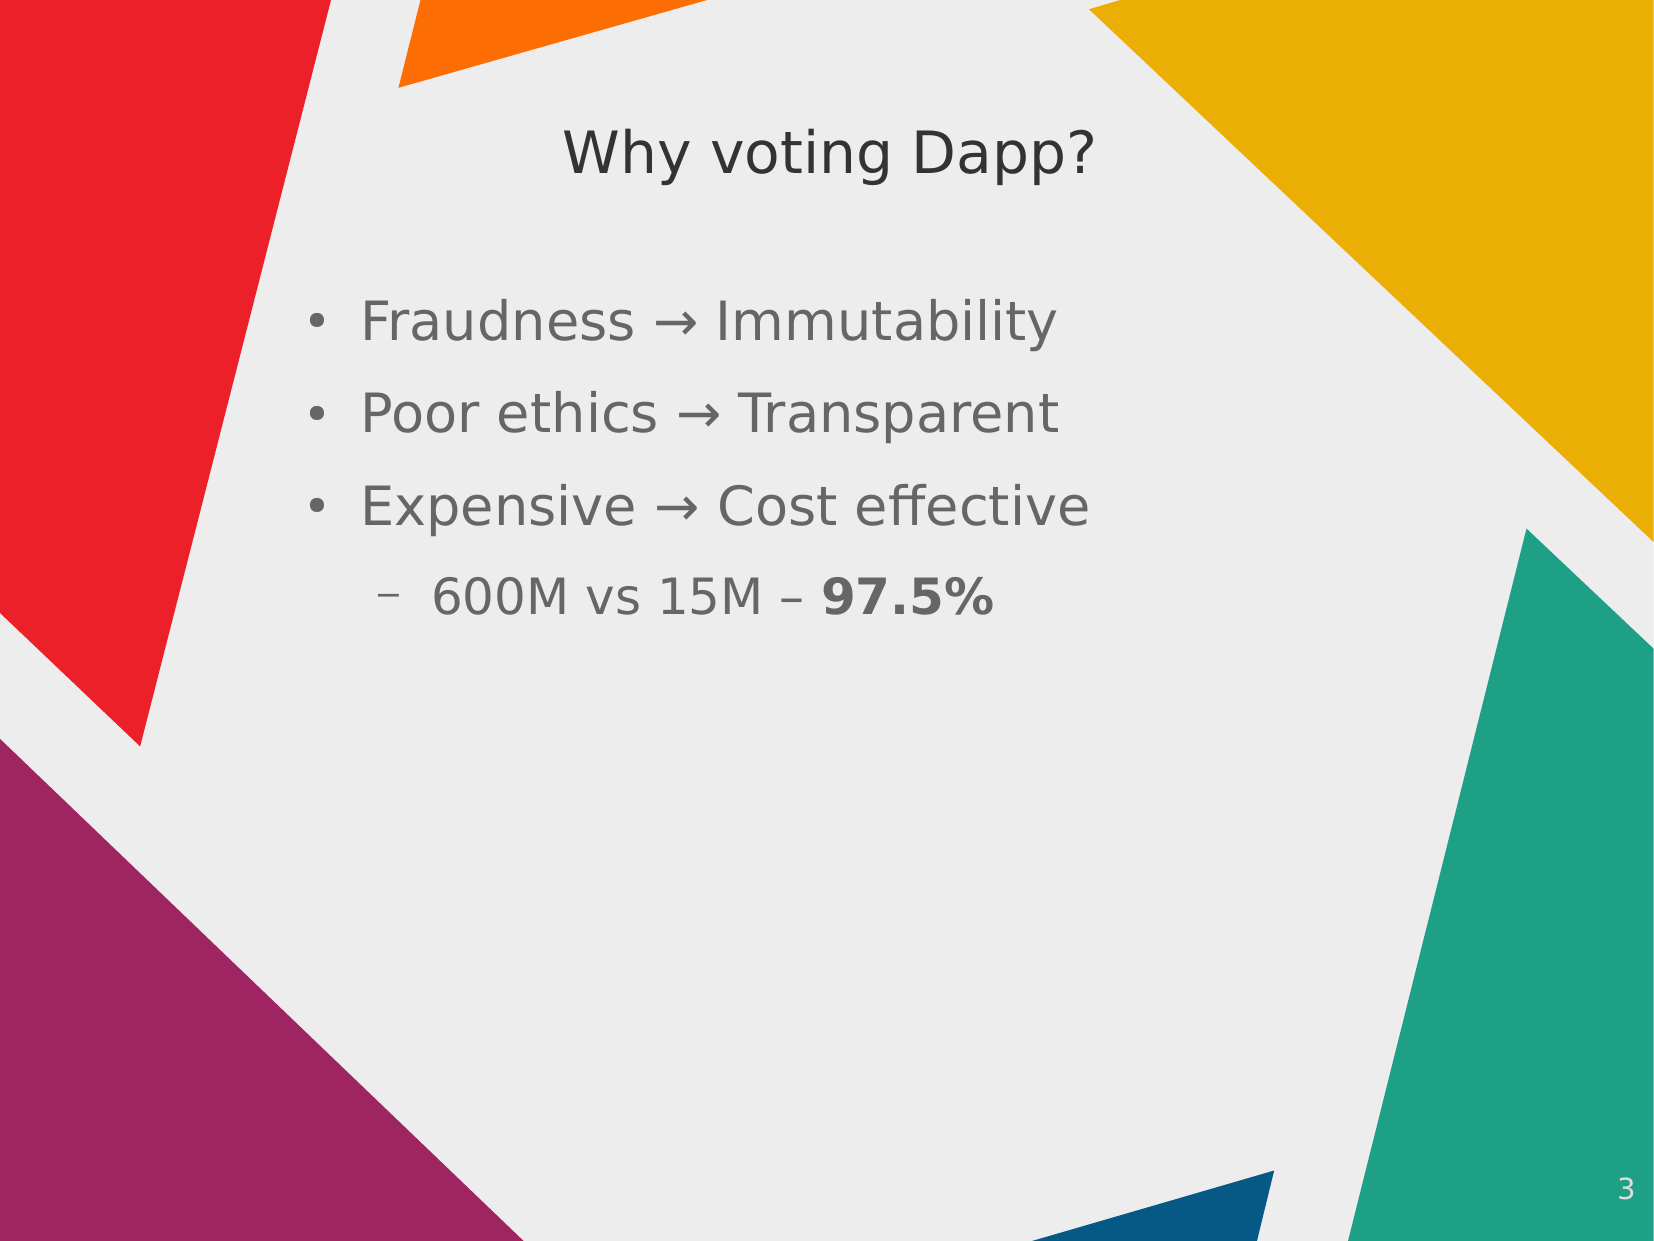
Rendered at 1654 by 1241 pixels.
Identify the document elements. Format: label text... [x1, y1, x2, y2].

list Fraudness → Immutability Poor ethics → Transparent Expensive → Cost effective 600M vs 15M – 97.5% [289, 290, 1372, 1090]
title Why voting Dapp? [289, 49, 1372, 257]
